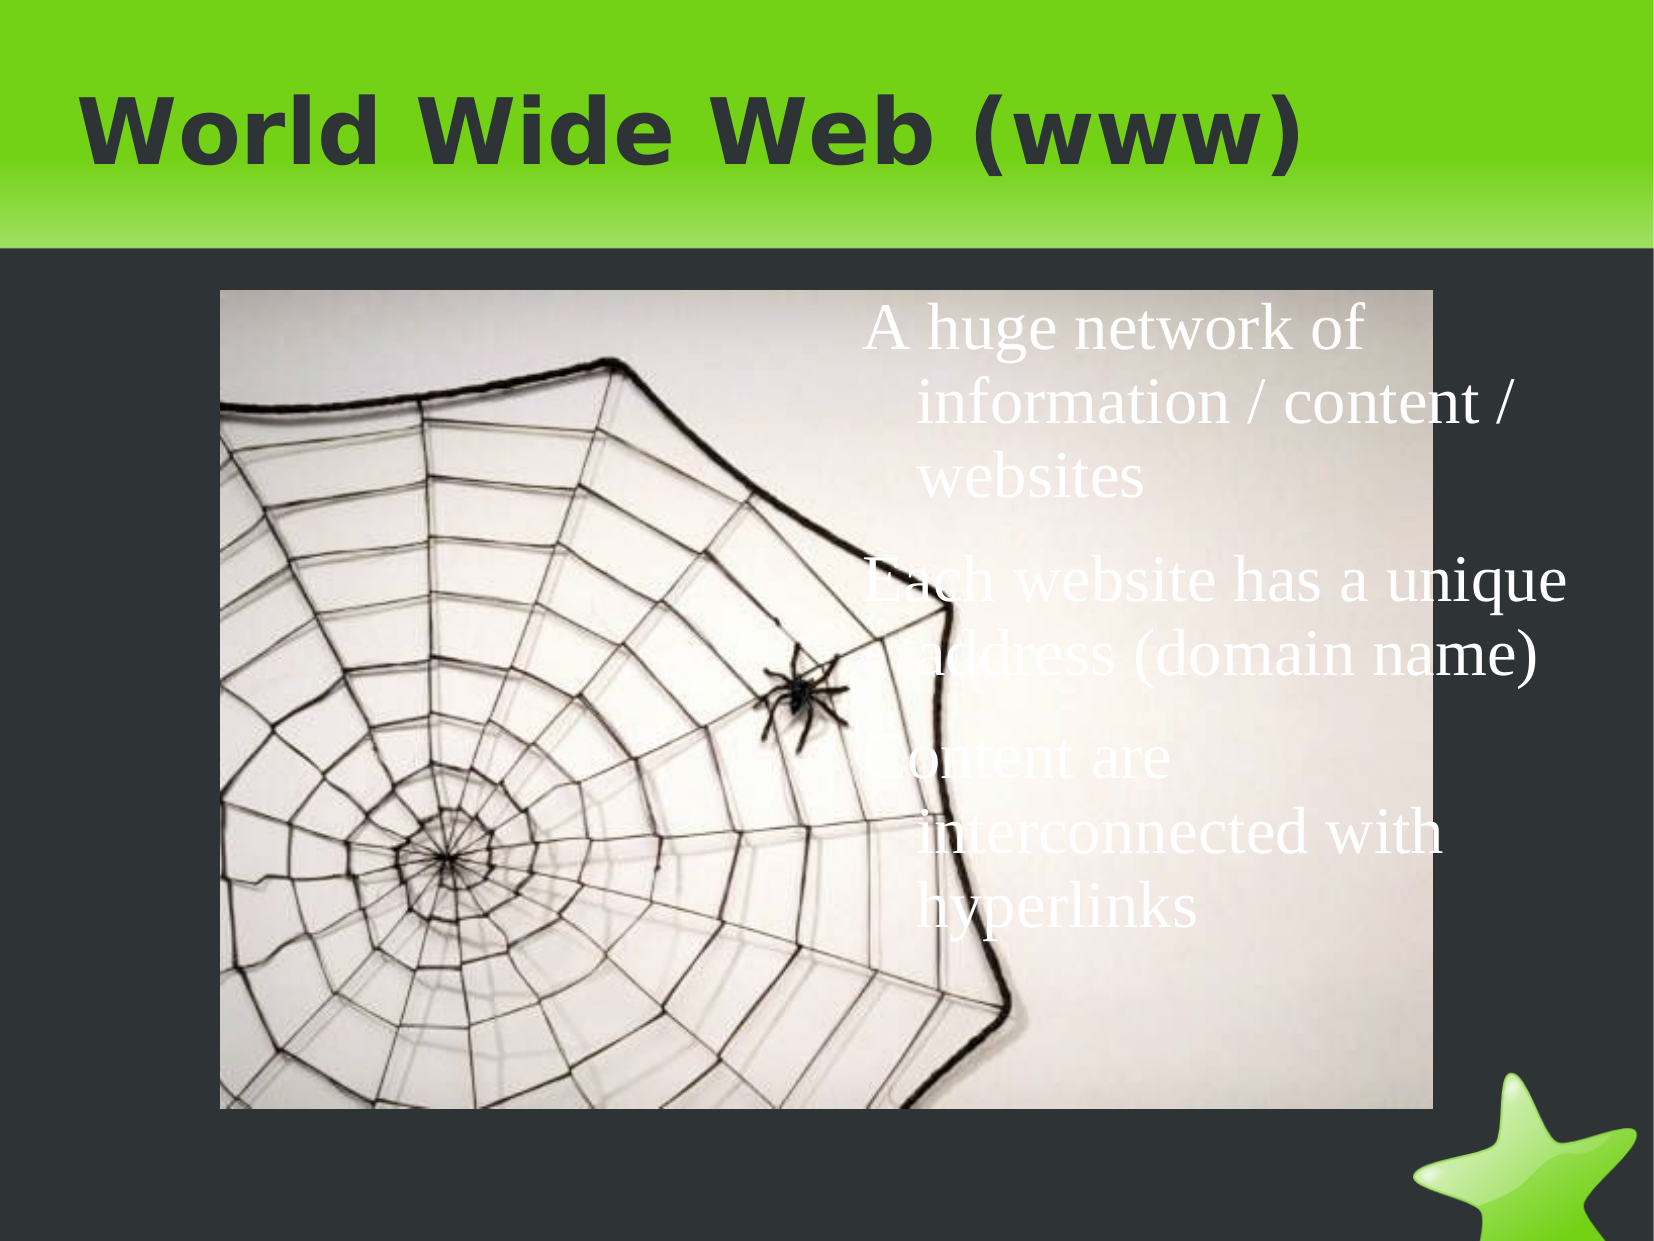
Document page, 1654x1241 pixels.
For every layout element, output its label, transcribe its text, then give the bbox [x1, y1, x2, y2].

list A huge network of information / content / websites Each website has a unique address (domain name) Content are interconnected with hyperlinks [845, 290, 1572, 1094]
picture [0, 0, 1654, 1241]
title World Wide Web (www) [76, 29, 1565, 237]
